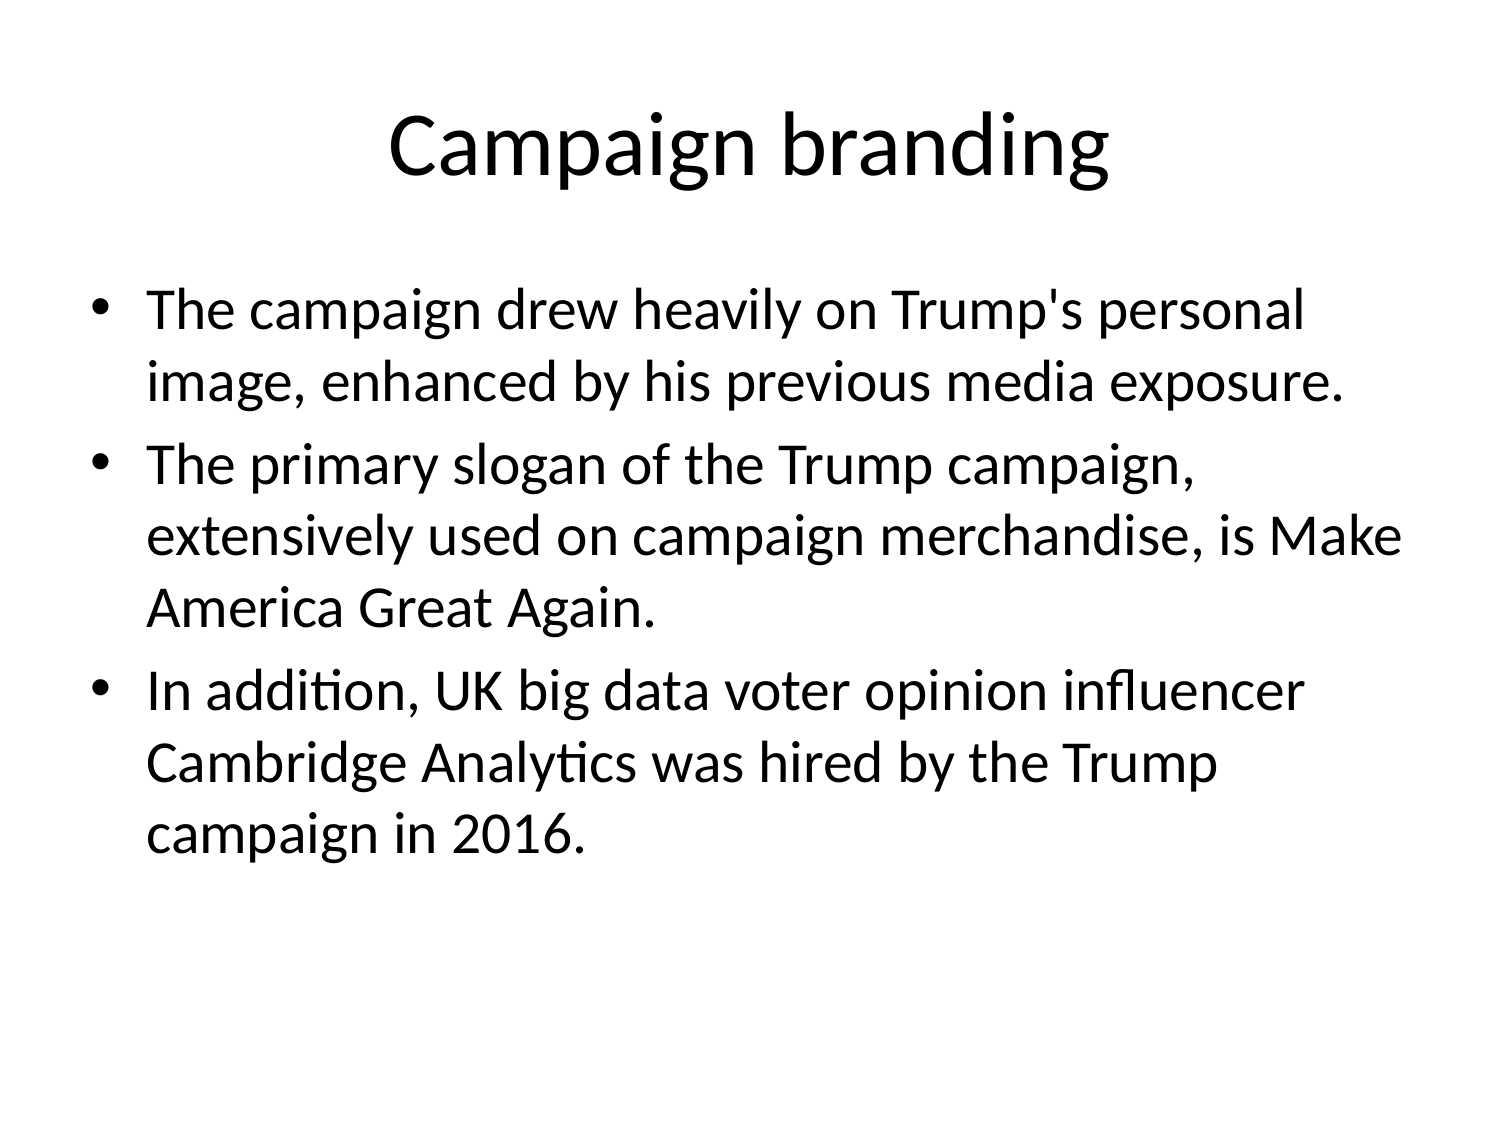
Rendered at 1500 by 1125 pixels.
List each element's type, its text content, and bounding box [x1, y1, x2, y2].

title Campaign branding [75, 45, 1425, 233]
list The campaign drew heavily on Trump's personal image, enhanced by his previous media exposure. The primary slogan of the Trump campaign, extensively used on campaign merchandise, is Make America Great Again. In addition, UK big data voter opinion influencer Cambridge Analytics was hired by the Trump campaign in 2016. [75, 262, 1425, 1005]
